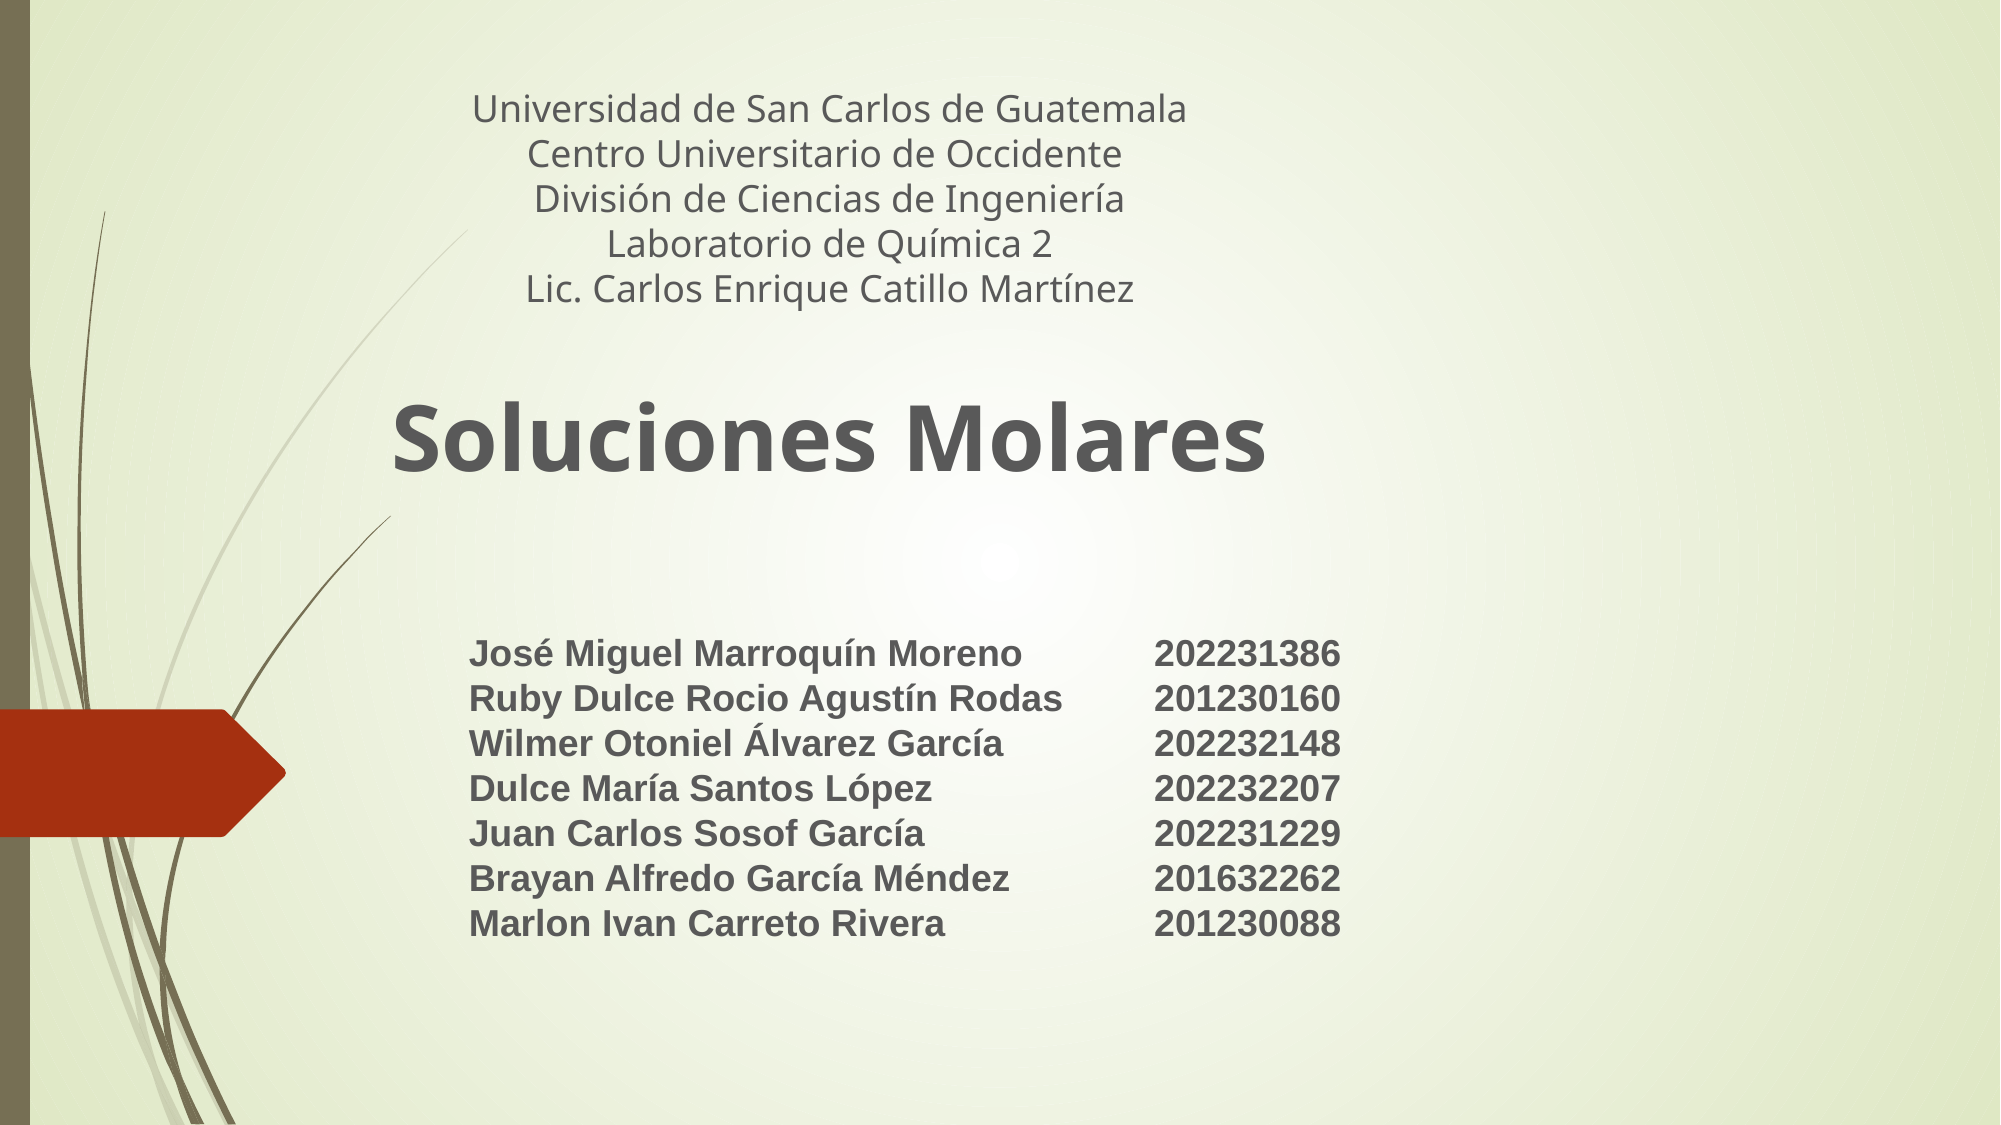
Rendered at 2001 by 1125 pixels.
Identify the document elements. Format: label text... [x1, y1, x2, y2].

subtitle Universidad de San Carlos de Guatemala Centro Universitario de Occidente División de Ciencias de Ingeniería Laboratorio de Química 2 Lic. Carlos Enrique Catillo Martínez Soluciones Molares José Miguel Marroquín Moreno 202231386 Ruby Dulce Rocio Agustín Rodas 201230160 Wilmer Otoniel Álvarez García 202232148 Dulce María Santos López 202232207 Juan Carlos Sosof García 202231229 Brayan Alfredo García Méndez 201632262 Marlon Ivan Carreto Rivera 201230088 [303, 77, 1790, 1065]
